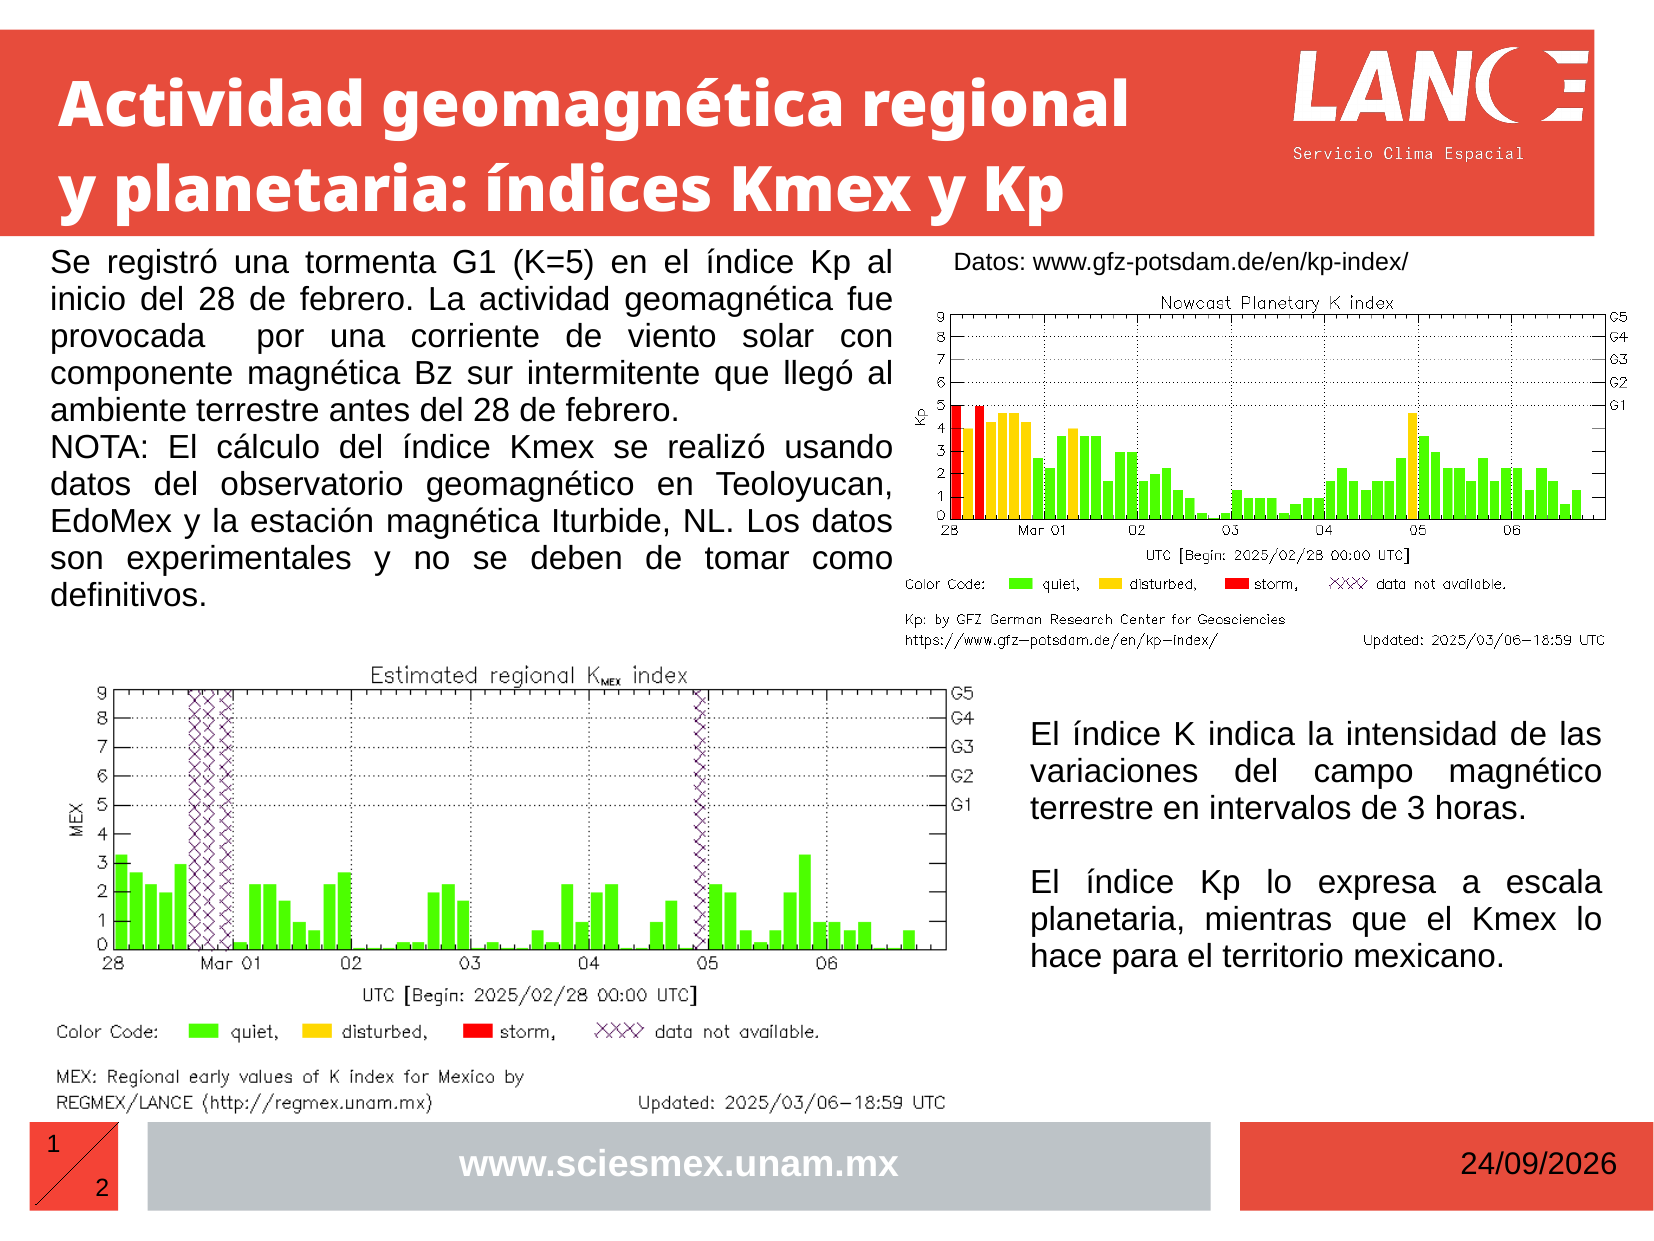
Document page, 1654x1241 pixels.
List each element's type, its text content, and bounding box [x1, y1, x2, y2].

text_box El índice K indica la intensidad de las variaciones del campo magnético terrestre en intervalos de 3 horas. El índice Kp lo expresa a escala planetaria, mientras que el Kmex lo hace para el territorio mexicano. [1015, 707, 1619, 1052]
text_box www.sciesmex.unam.mx [153, 1122, 1205, 1205]
picture [1293, 47, 1589, 162]
text_box <número> [31, 1122, 176, 1170]
text_box 2 [35, 1151, 125, 1209]
text_box 06/03/2025 [1424, 1122, 1654, 1205]
text_box Se registró una tormenta G1 (K=5) en el índice Kp al inicio del 28 de febrero. La actividad geomagnética fue provocada por una corriente de viento solar con componente magnética Bz sur intermitente que llegó al ambiente terrestre antes del 28 de febrero. NOTA: El cálculo del índice Kmex se realizó usando datos del observatorio geomagnético en Teoloyucan, EdoMex y la estación magnética Iturbide, NL. Los datos son experimentales y no se deben de tomar como definitivos. [35, 236, 910, 770]
text_box Datos: www.gfz-potsdam.de/en/kp-index/ [938, 240, 1436, 277]
title Actividad geomagnética regional y planetaria: índices Kmex y Kp [59, 59, 1312, 207]
picture [47, 277, 1642, 1116]
